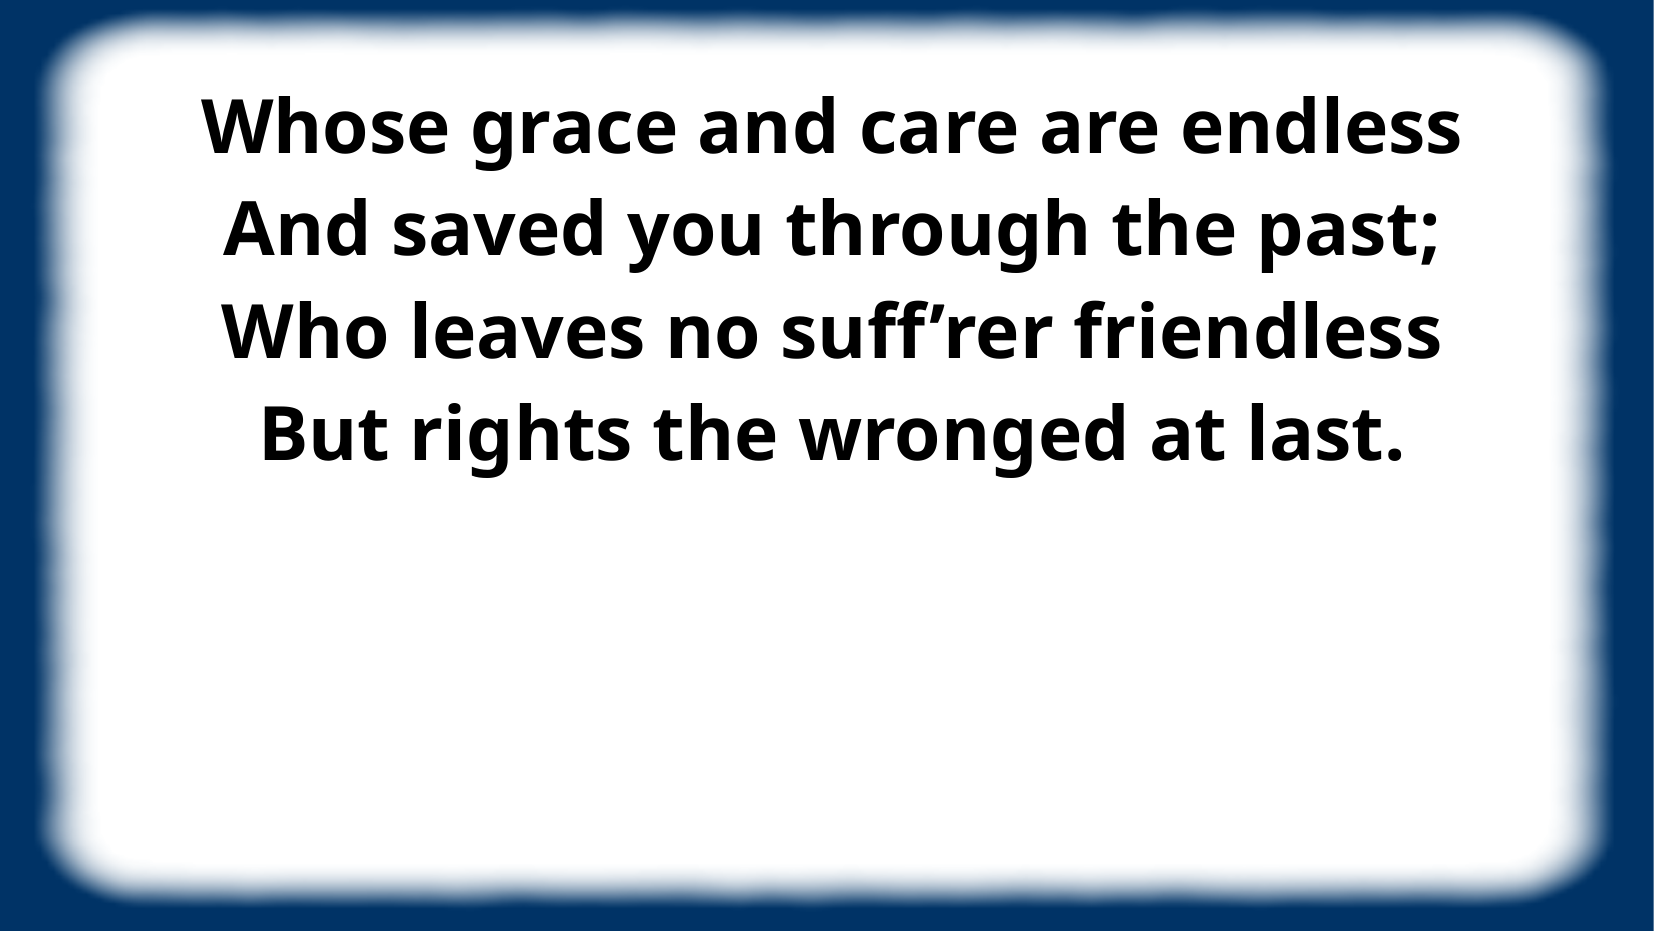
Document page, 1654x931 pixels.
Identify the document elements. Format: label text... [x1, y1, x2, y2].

picture [0, 0, 1654, 931]
text_box Whose grace and care are endless And saved you through the past; Who leaves no suff’rer friendless But rights the wronged at last. [105, 65, 1561, 481]
